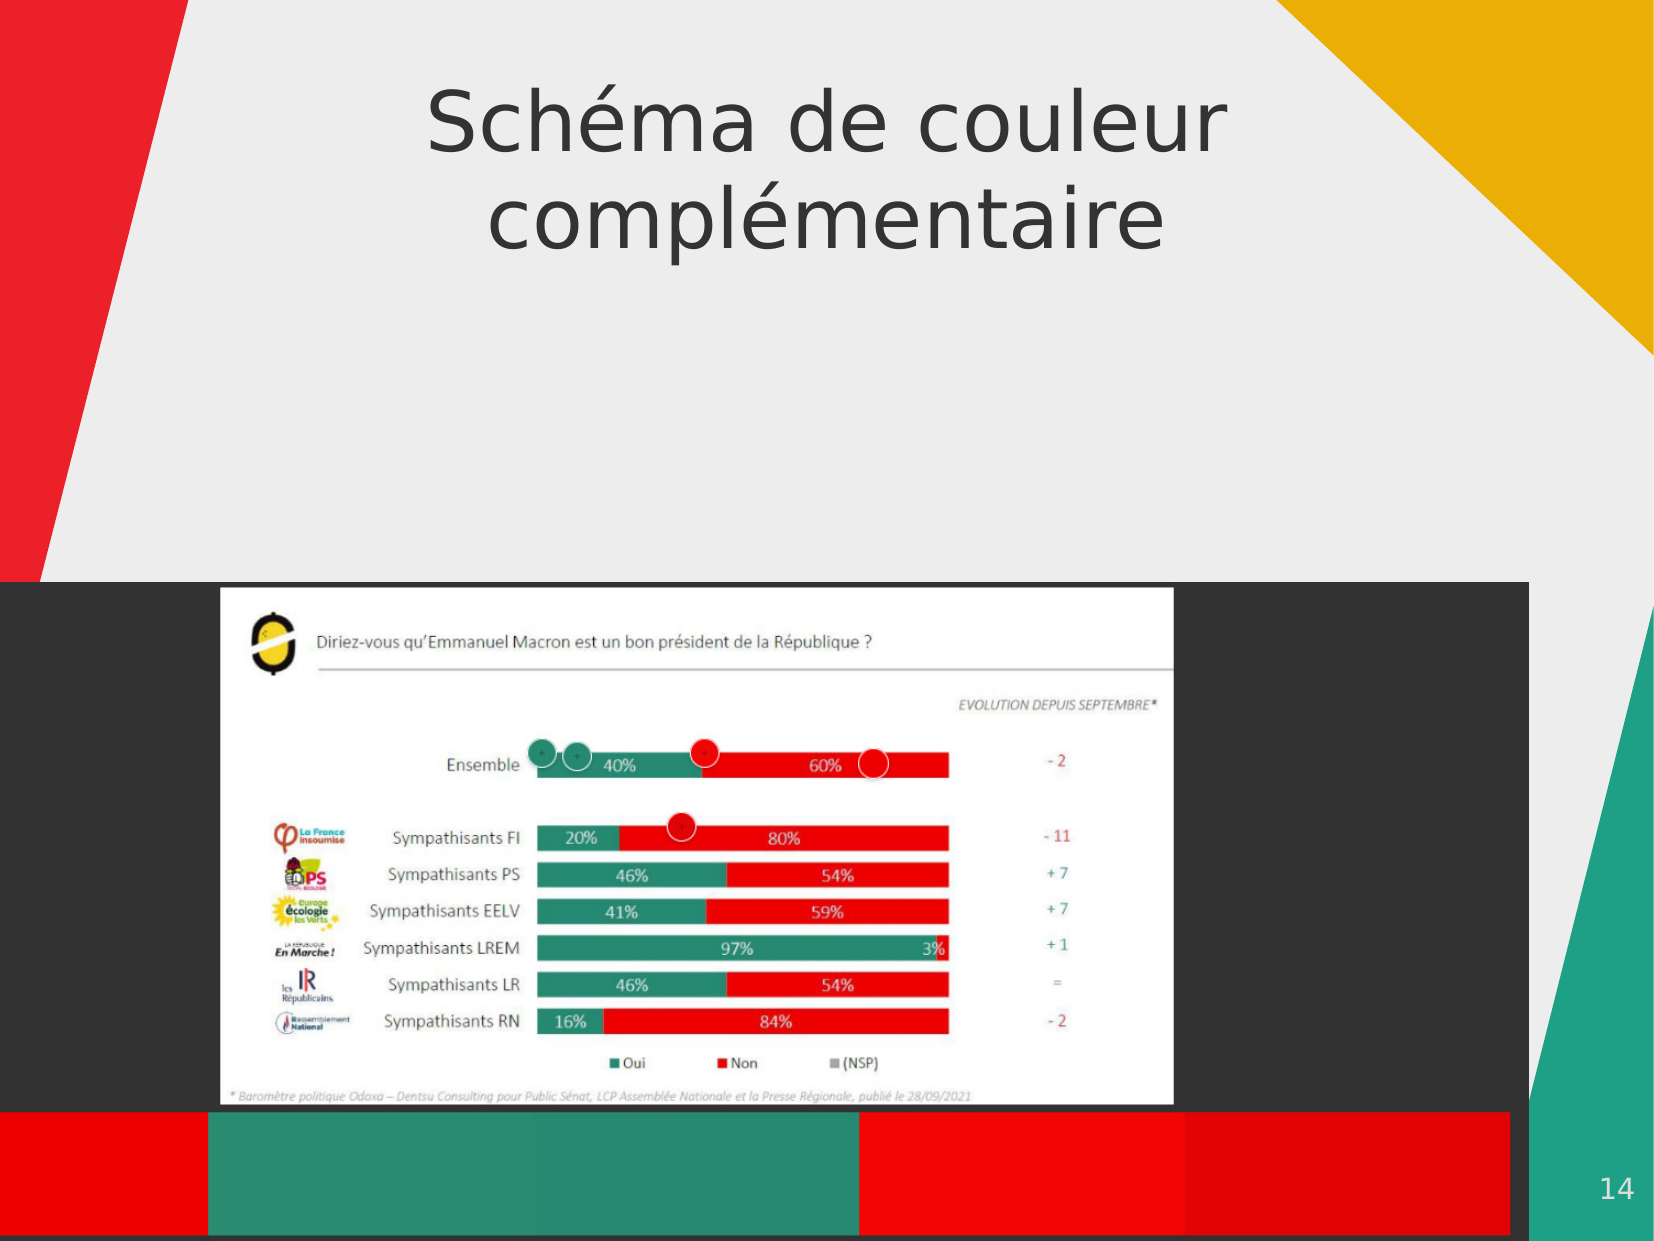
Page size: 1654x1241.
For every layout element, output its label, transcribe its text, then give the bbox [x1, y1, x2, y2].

picture [0, 582, 1529, 1241]
title Schéma de couleur complémentaire [114, 73, 1539, 271]
